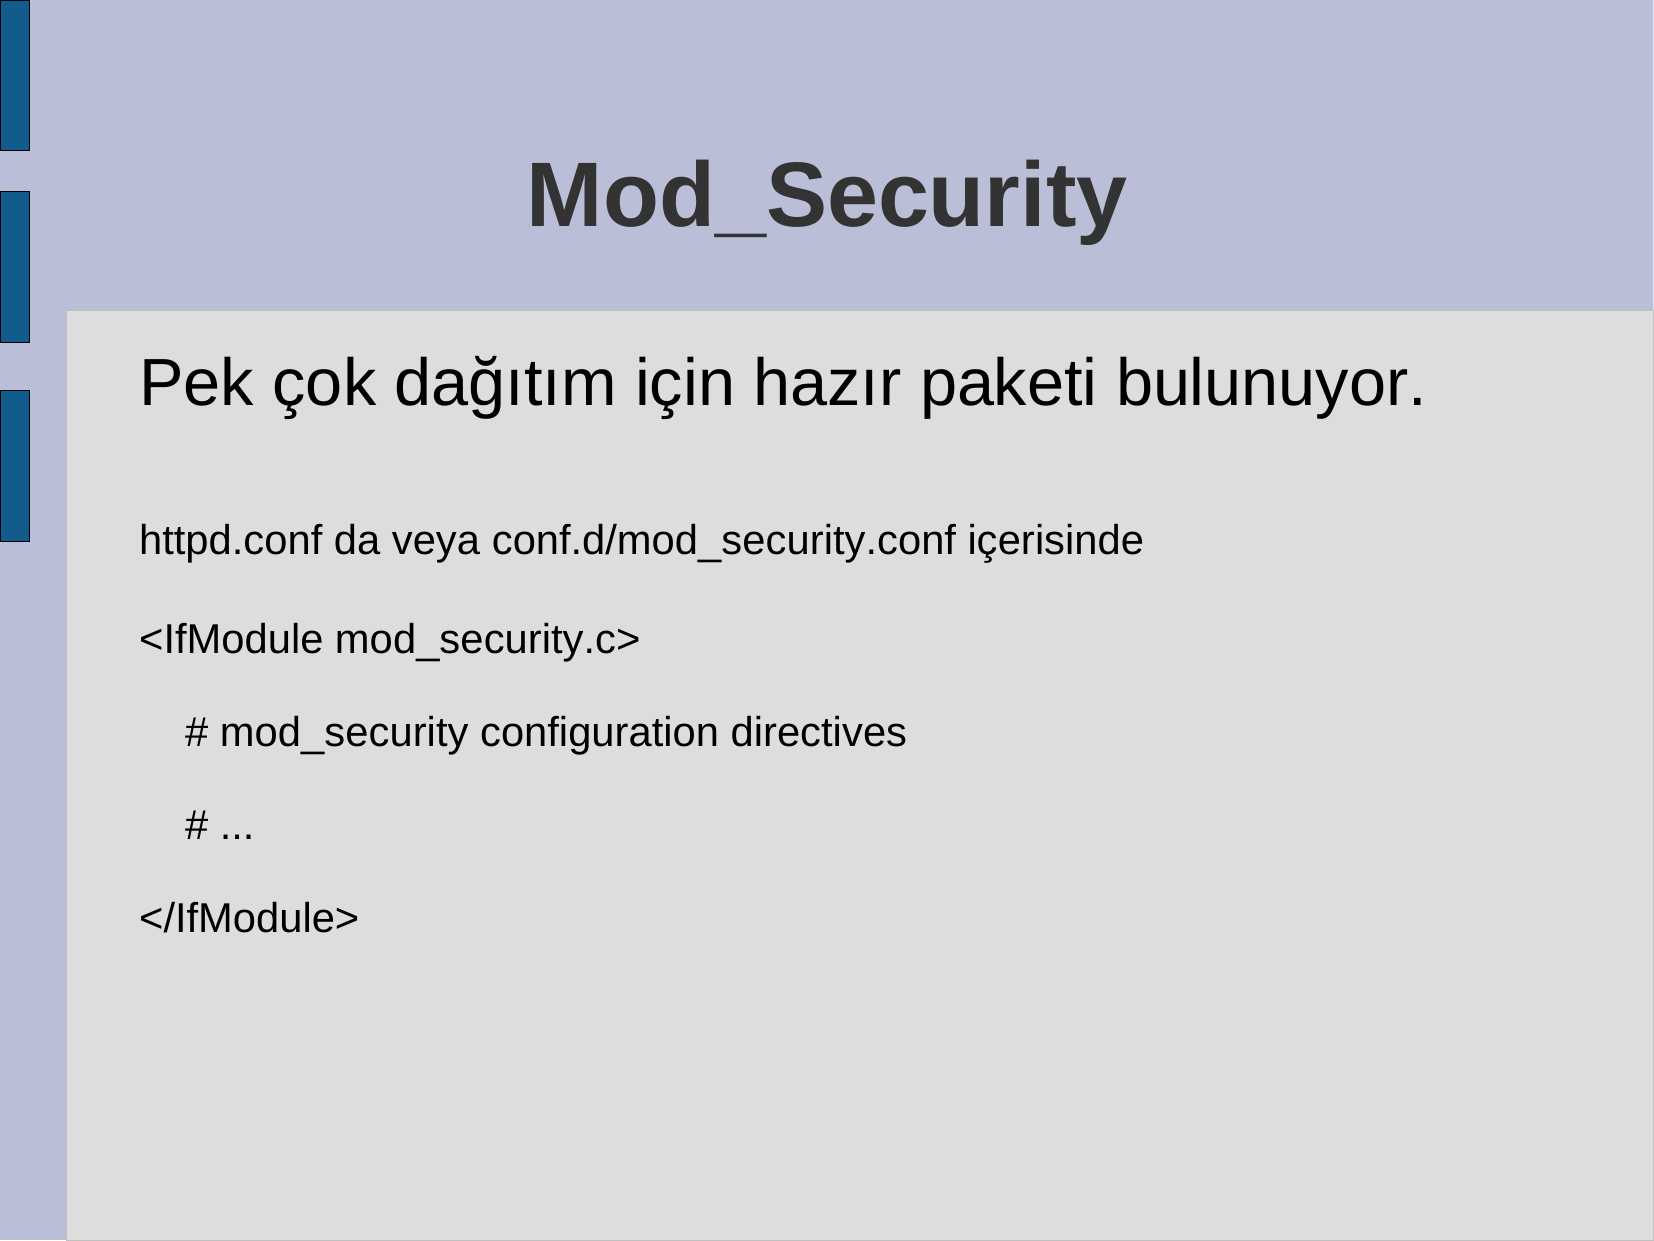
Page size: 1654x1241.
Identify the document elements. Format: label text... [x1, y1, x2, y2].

title Mod_Security [121, 91, 1534, 299]
list Pek çok dağıtım için hazır paketi bulunuyor. httpd.conf da veya conf.d/mod_security.conf içerisinde <IfModule mod_security.c> # mod_security configuration directives # ... </IfModule> [121, 344, 1534, 1127]
